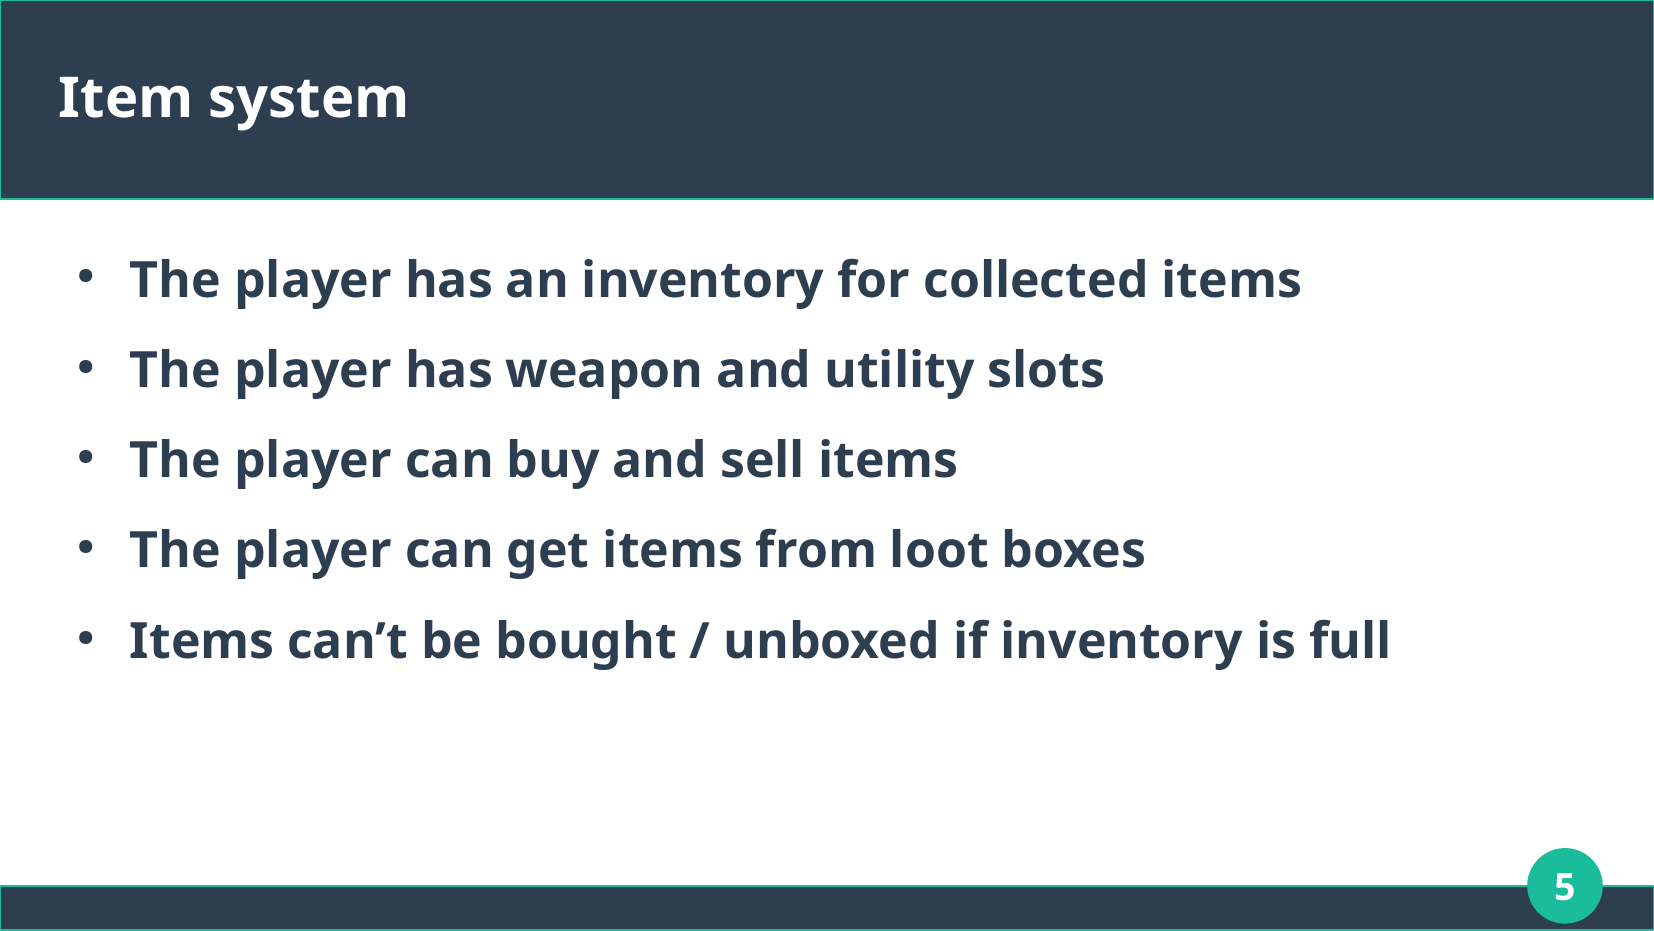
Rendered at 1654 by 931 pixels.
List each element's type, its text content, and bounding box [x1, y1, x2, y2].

title Item system [59, 37, 1595, 155]
list The player has an inventory for collected items The player has weapon and utility slots The player can buy and sell items The player can get items from loot boxes Items can’t be bought / unboxed if inventory is full [59, 243, 1595, 864]
